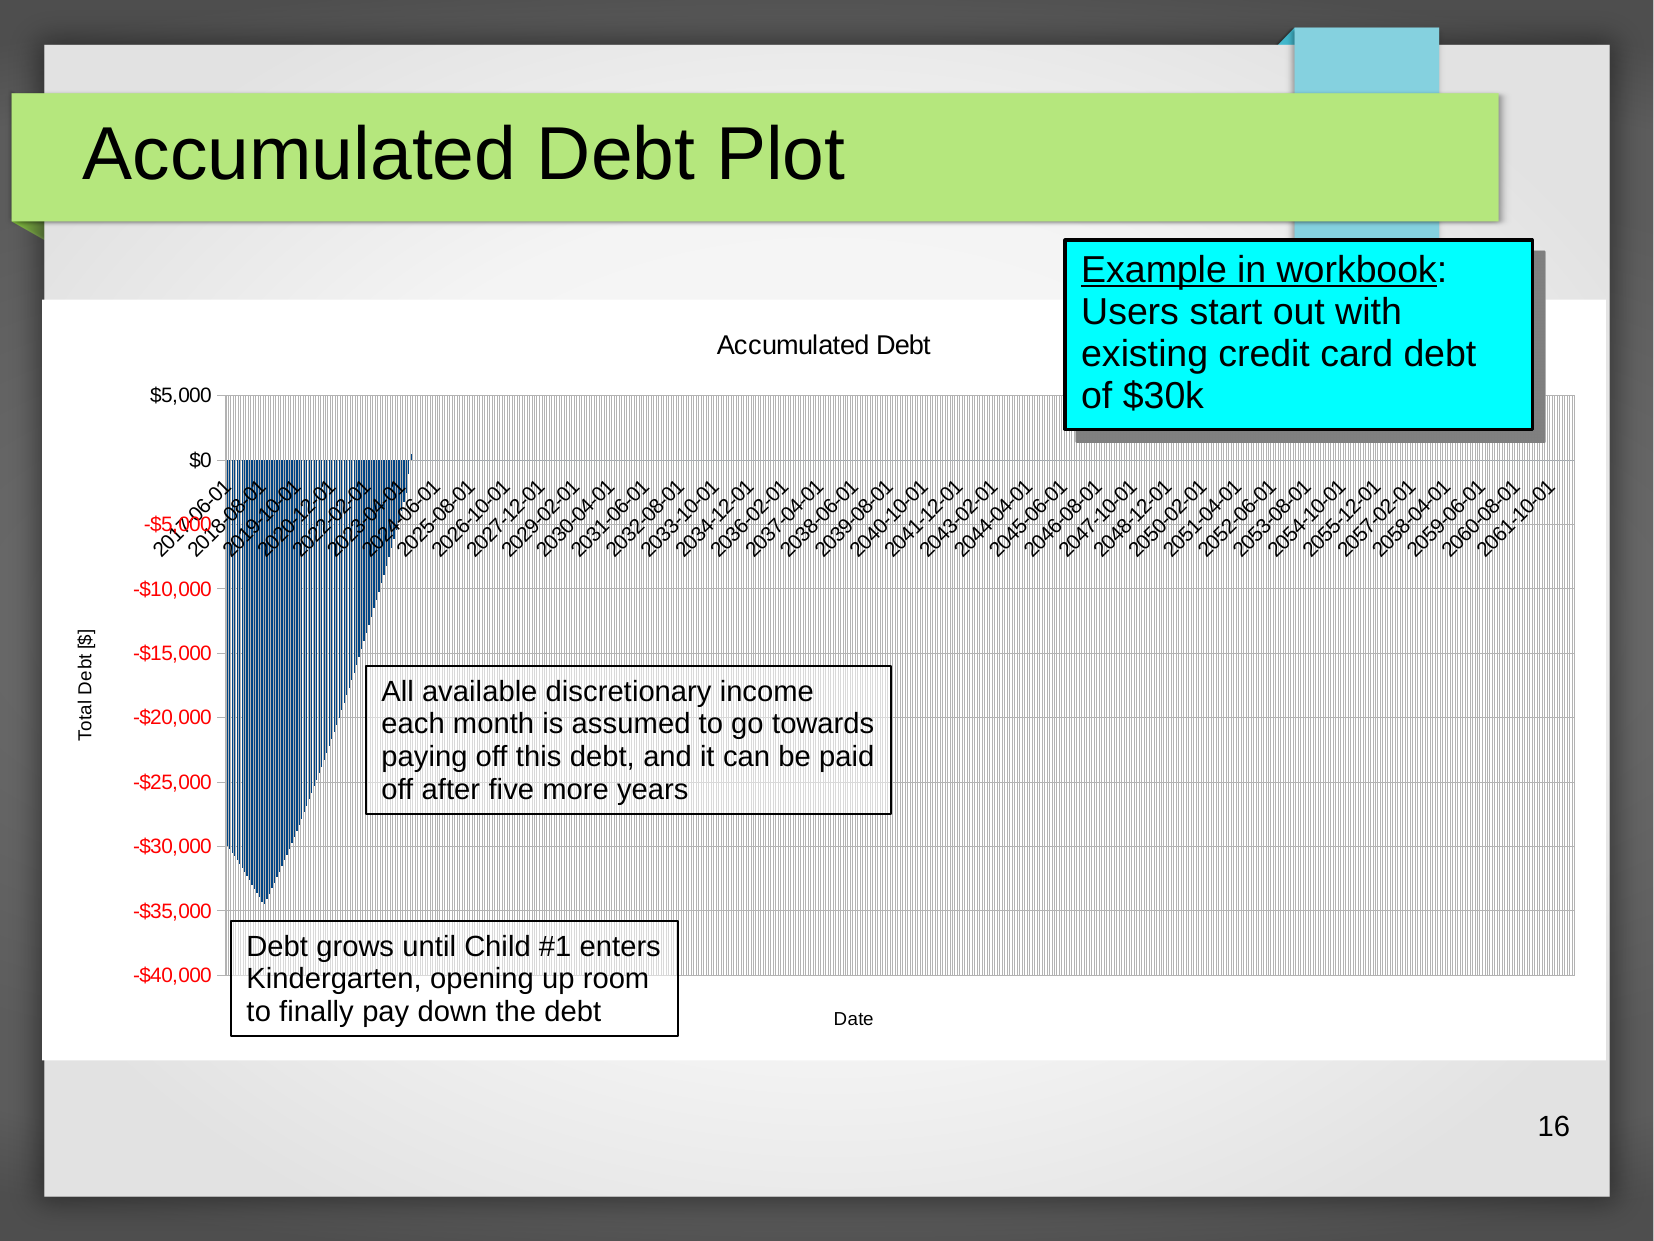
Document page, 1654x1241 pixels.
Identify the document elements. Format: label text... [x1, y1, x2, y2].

text_box Debt grows until Child #1 enters Kindergarten, opening up room to finally pay down the debt [230, 921, 678, 1036]
text_box Example in workbook: Users start out with existing credit card debt of $30k [1065, 240, 1533, 430]
title Accumulated Debt Plot [82, 94, 1264, 213]
picture [0, 0, 1654, 1241]
text_box All available discretionary income each month is assumed to go towards paying off this debt, and it can be paid off after five more years [365, 666, 892, 813]
chart [42, 299, 1606, 1061]
